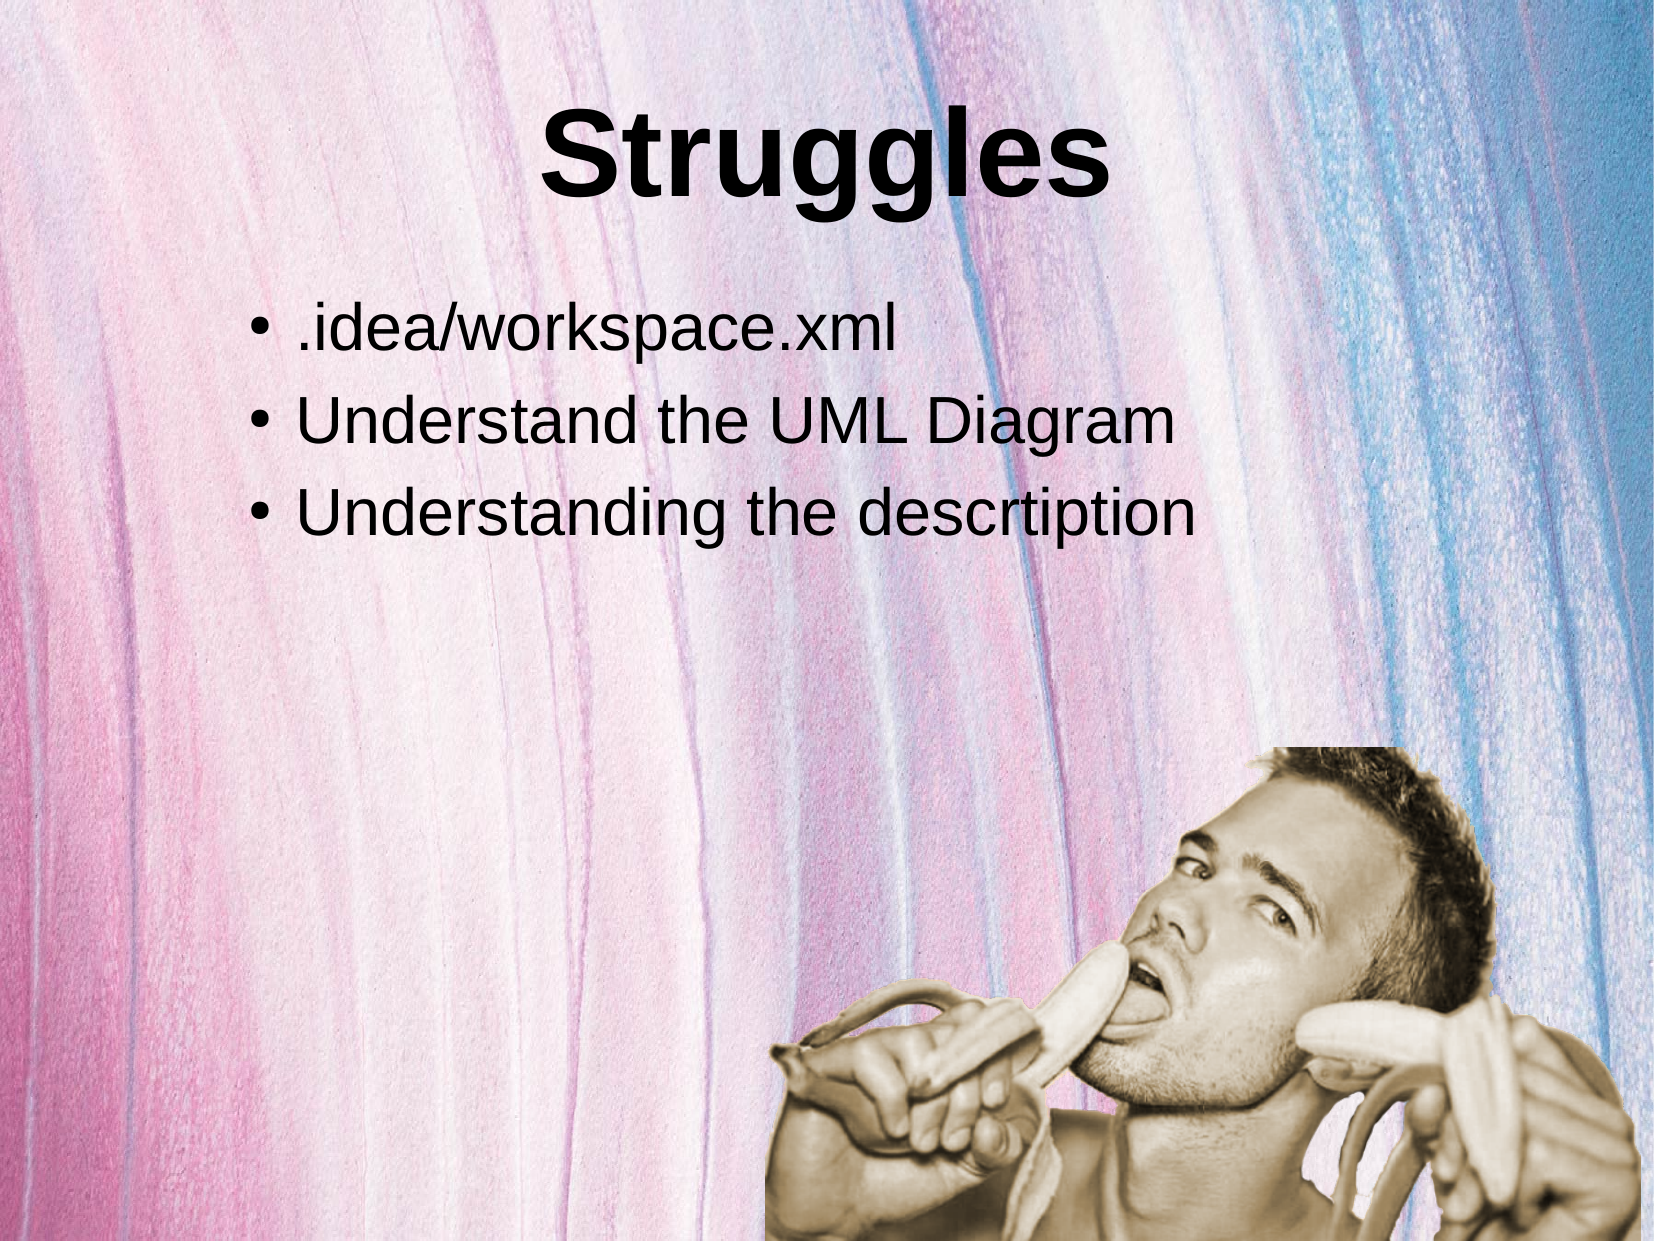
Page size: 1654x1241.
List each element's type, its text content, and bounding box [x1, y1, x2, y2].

list .idea/workspace.xml Understand the UML Diagram Understanding the descrtiption [82, 290, 1571, 1010]
picture [0, 0, 1654, 1241]
title Struggles [82, 49, 1571, 257]
